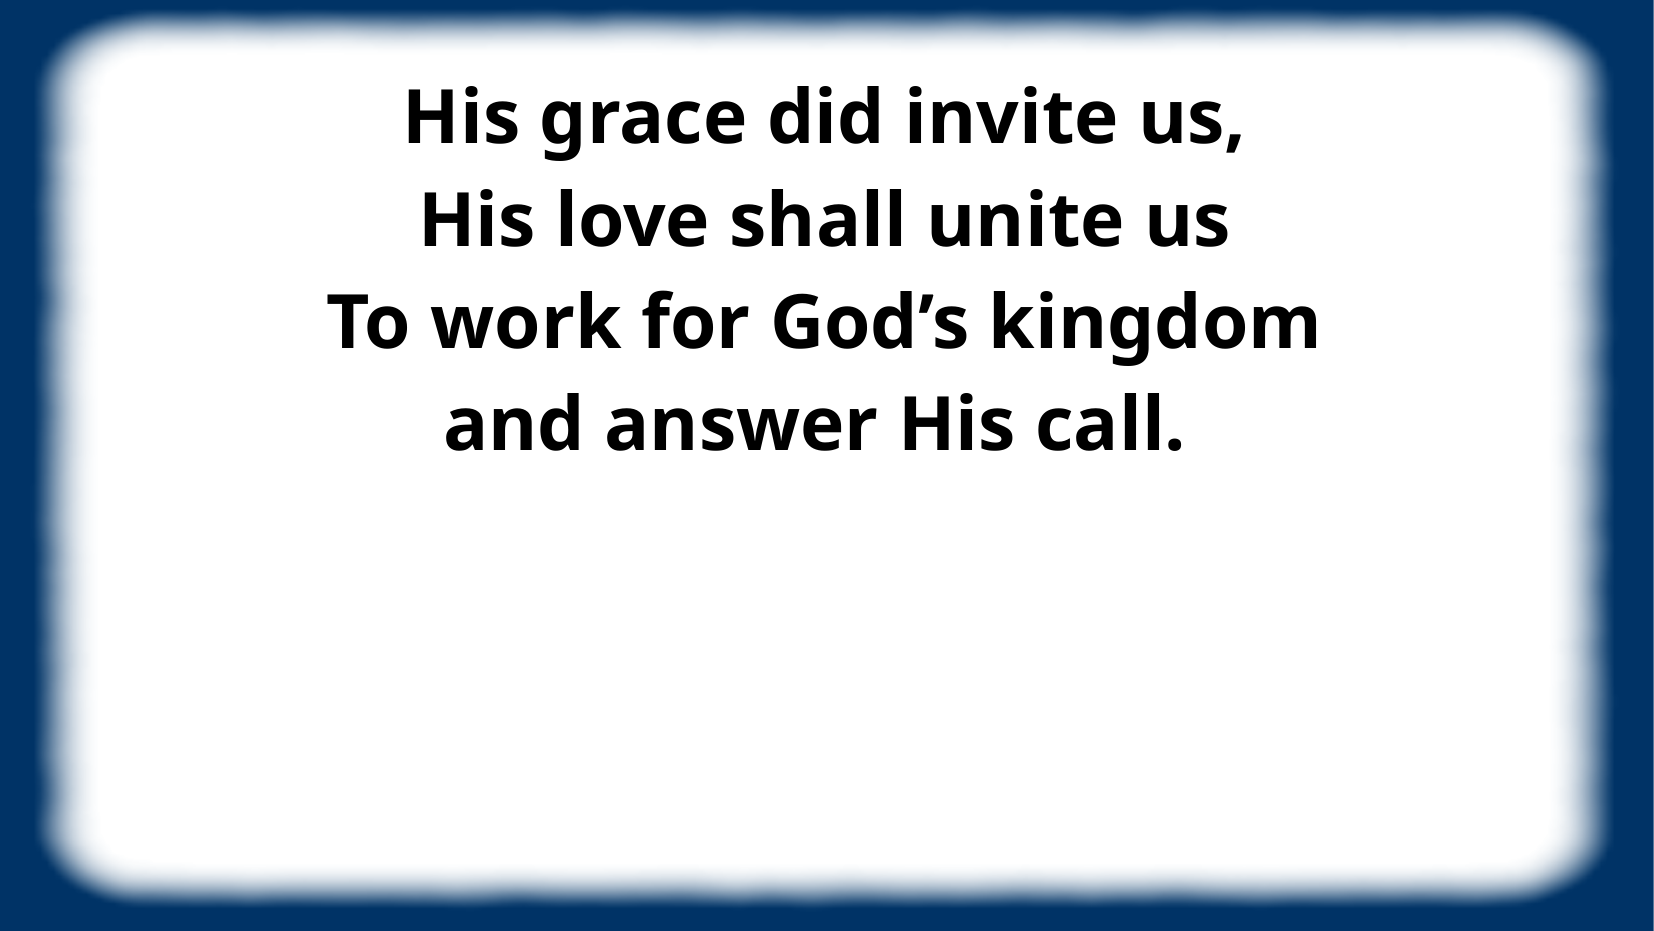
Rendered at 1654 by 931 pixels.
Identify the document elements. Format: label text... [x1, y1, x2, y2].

picture [0, 0, 1654, 931]
text_box His grace did invite us, His love shall unite us To work for God’s kingdom and answer His call. [105, 56, 1546, 481]
